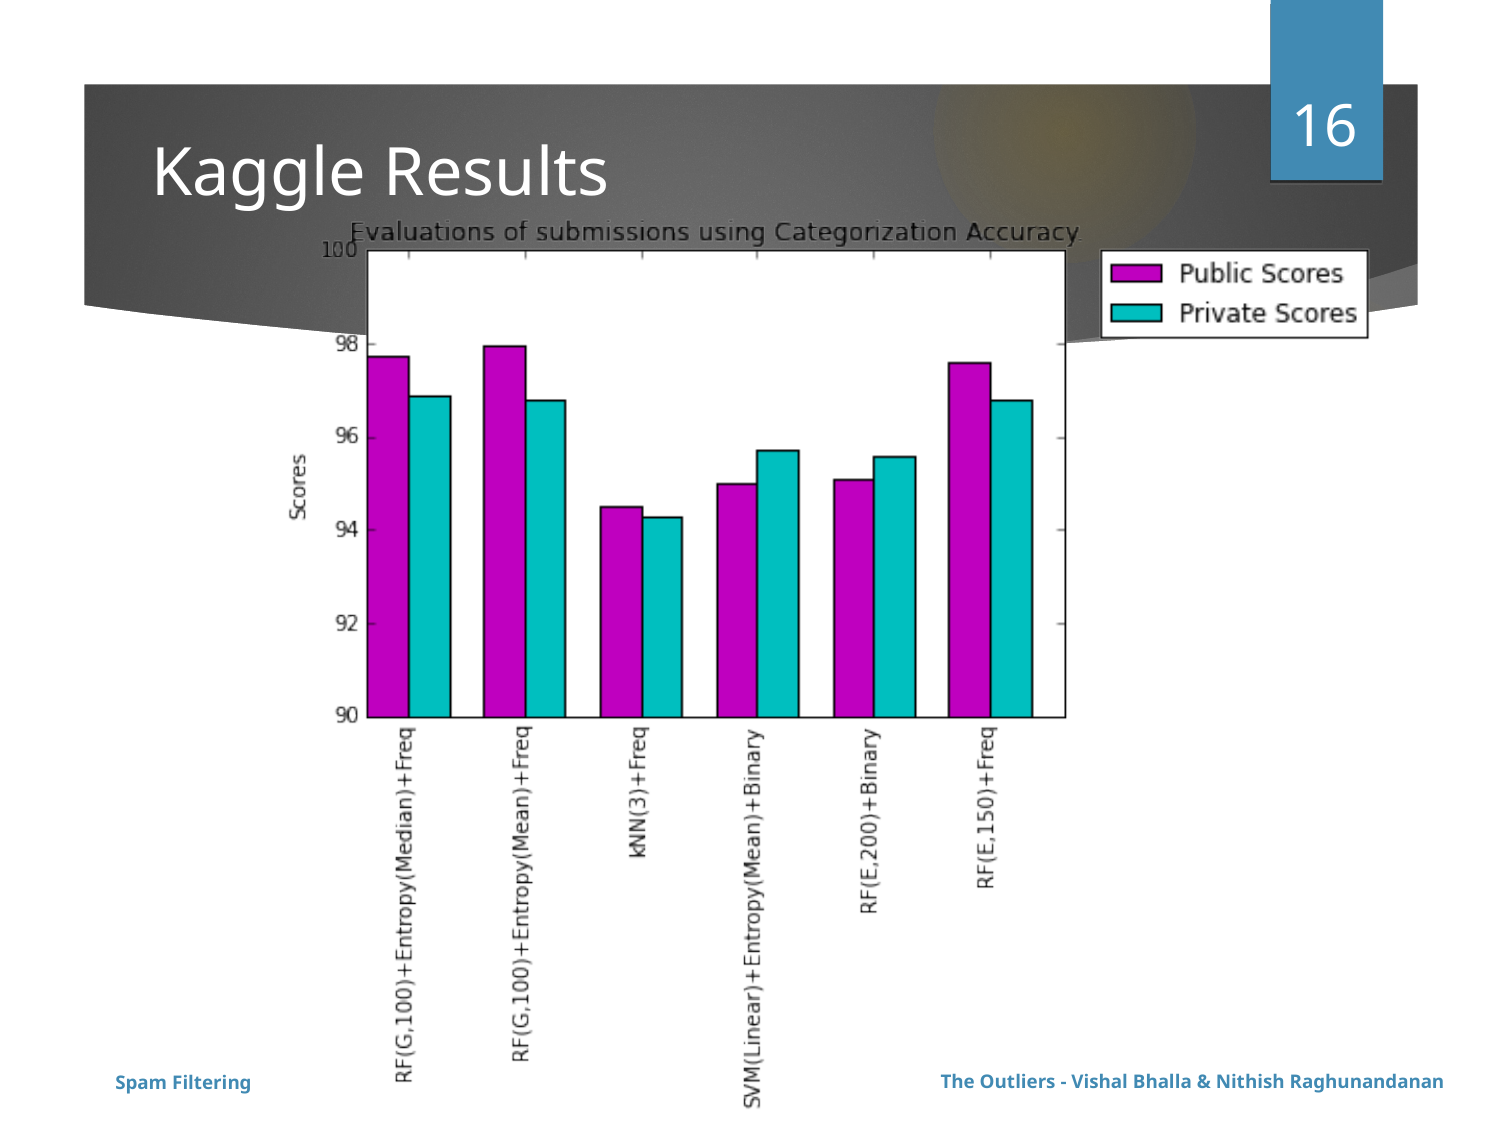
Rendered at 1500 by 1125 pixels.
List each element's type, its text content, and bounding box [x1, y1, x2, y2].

slide_number <number> [1259, 48, 1390, 175]
picture [85, 85, 1417, 1120]
text_box The Outliers - Vishal Bhalla & Nithish Raghunandanan [1382, 1062, 1459, 1100]
footer Spam Filtering [100, 1063, 277, 1101]
title Kaggle Results [136, 110, 1177, 228]
